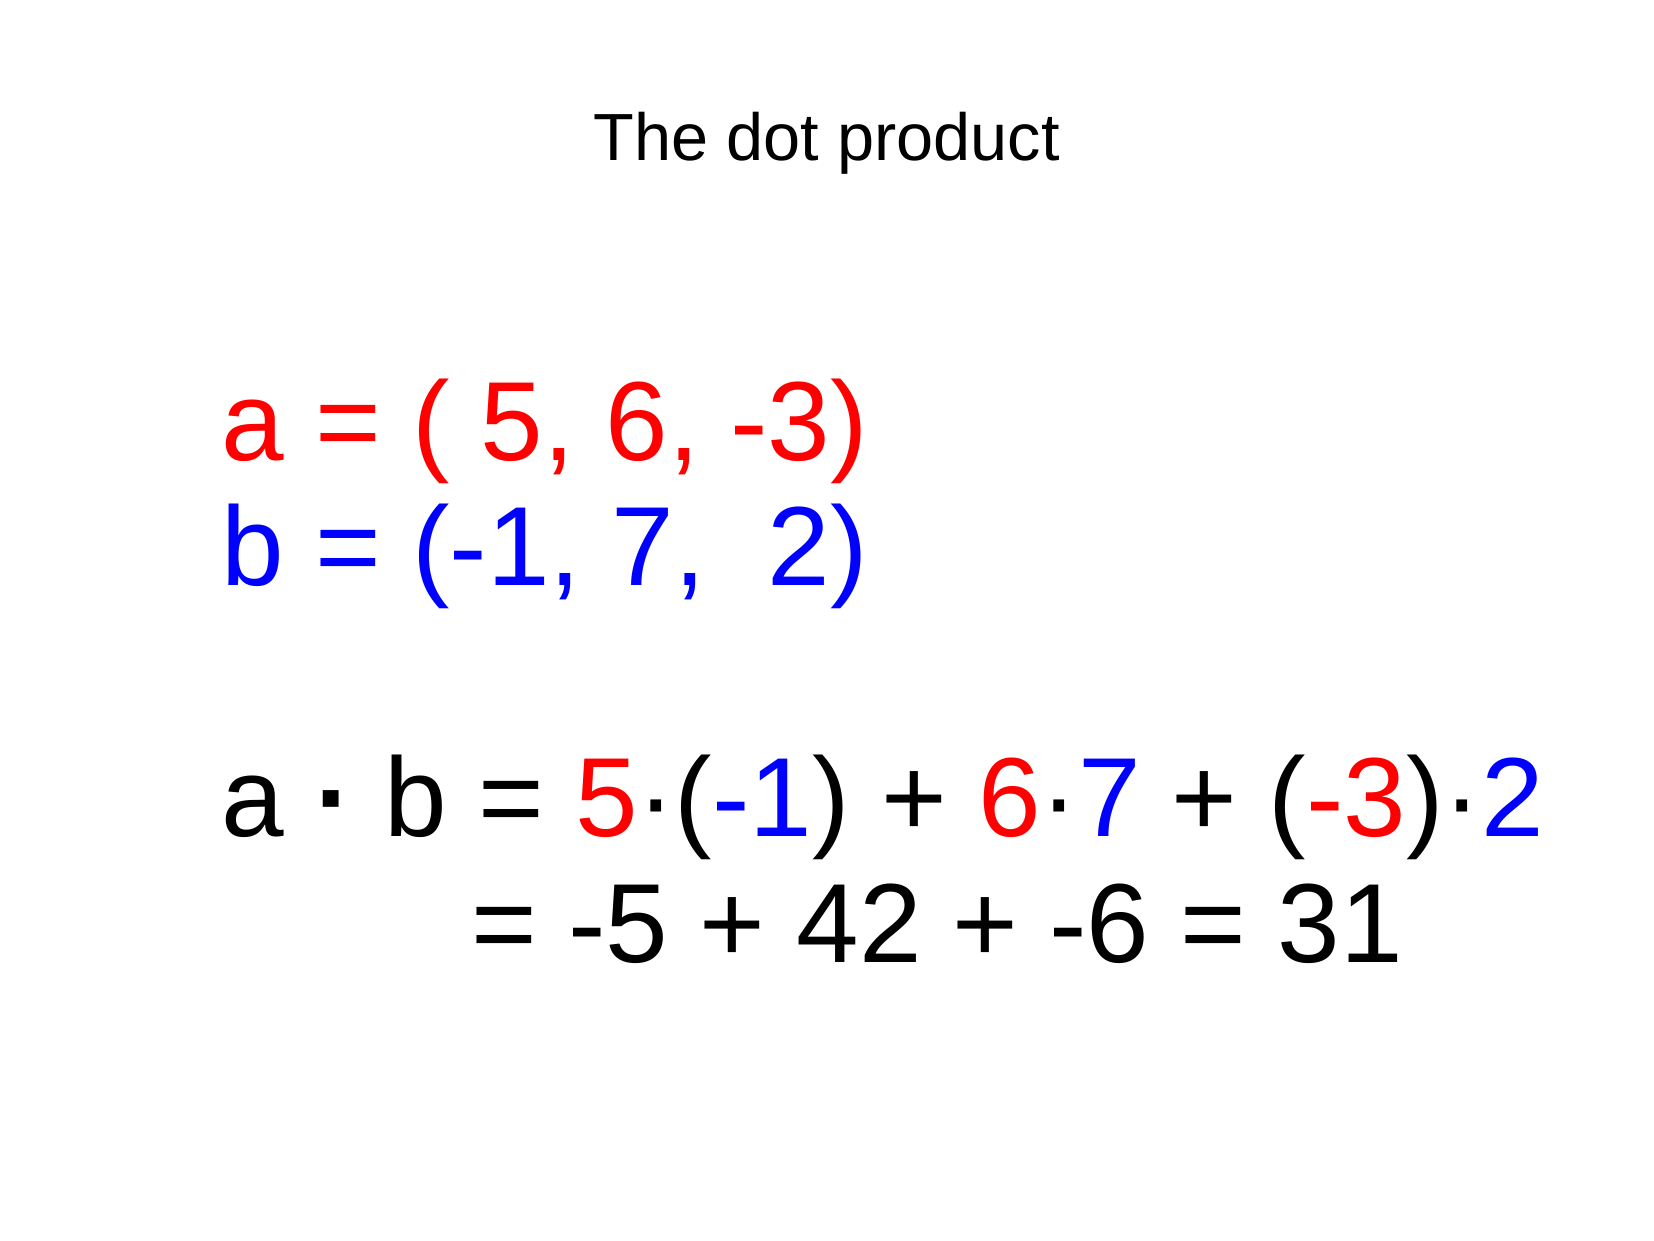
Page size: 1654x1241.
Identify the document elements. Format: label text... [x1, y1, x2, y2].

subtitle The dot product [82, 49, 1571, 226]
text_box a = ( 5, 6, -3) b = (-1, 7, 2) a · b = 5·(-1) + 6·7 + (-3)·2 = -5 + 42 + -6 = 31 [206, 351, 1654, 997]
